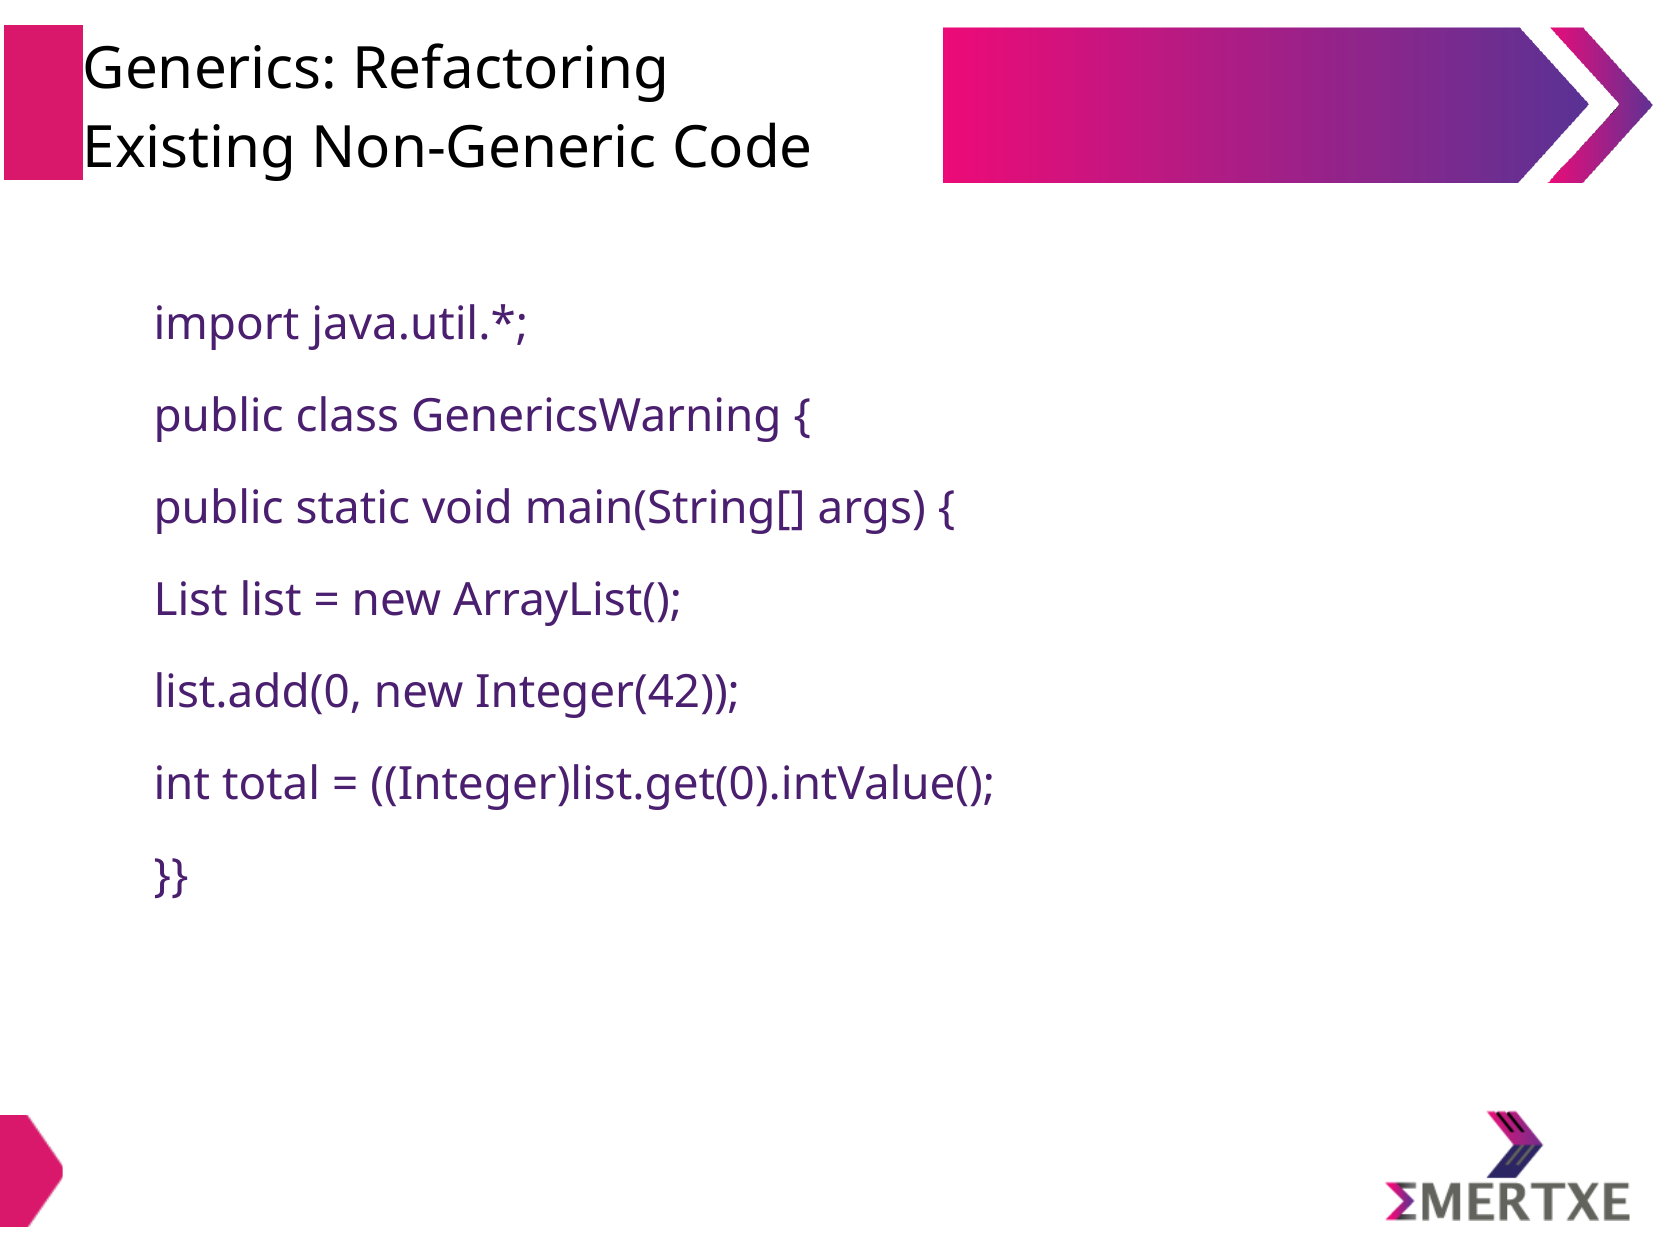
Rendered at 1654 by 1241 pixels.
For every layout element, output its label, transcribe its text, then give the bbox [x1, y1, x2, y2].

picture [1571, 27, 1653, 183]
picture [1385, 1107, 1631, 1221]
title Generics: Refactoring Existing Non-Generic Code [82, 2, 1571, 210]
list import java.util.*; public class GenericsWarning { public static void main(String[] args) { List list = new ArrayList(); list.add(0, new Integer(42)); int total = ((Integer)list.get(0).intValue(); }} [82, 290, 1571, 1010]
